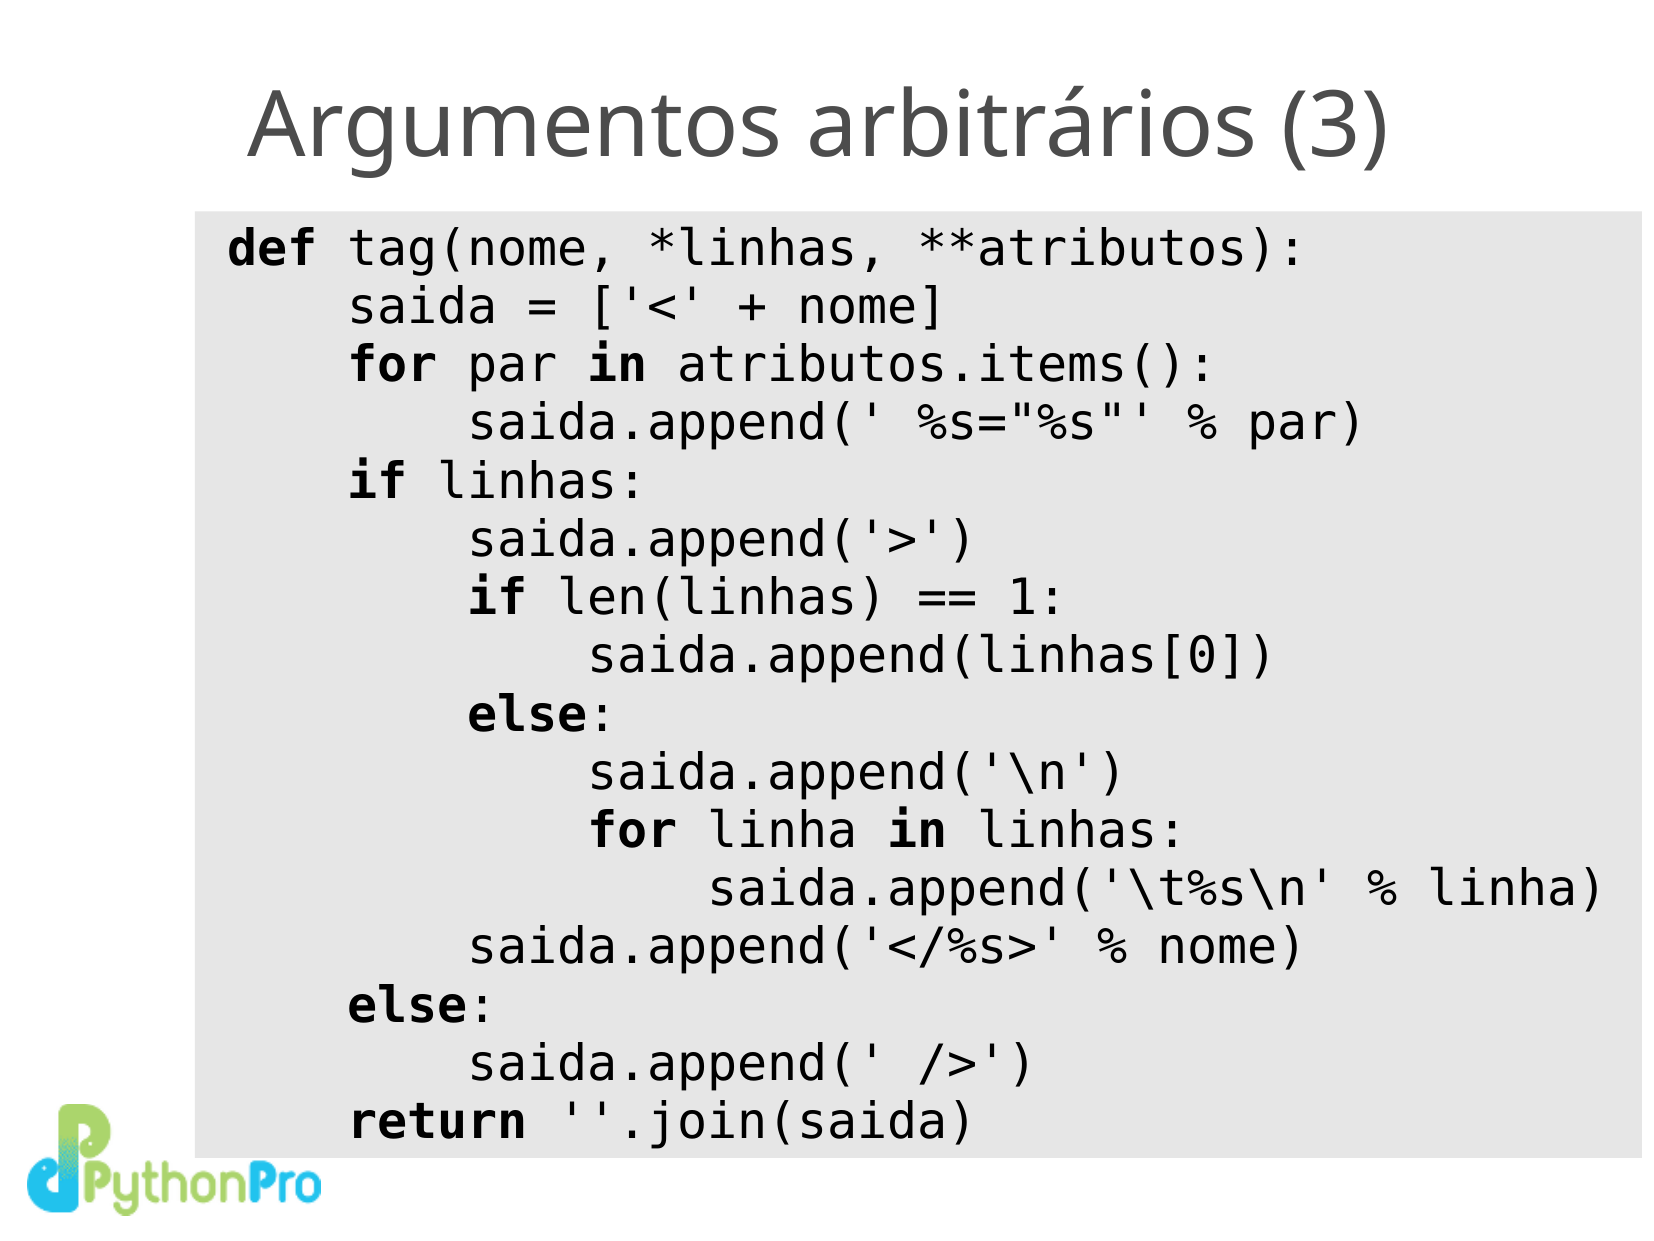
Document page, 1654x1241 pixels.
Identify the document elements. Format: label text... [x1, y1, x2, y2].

title Argumentos arbitrários (3) [75, 17, 1564, 226]
picture [27, 1104, 321, 1216]
text_box def tag(nome, *linhas, **atributos): saida = ['<' + nome] for par in atributos.items(): saida.append(' %s="%s"' % par) if linhas: saida.append('>') if len(linhas) == 1: saida.append(linhas[0]) else: saida.append('\n') for linha in linhas: saida.append('\t%s\n' % linha) saida.append('</%s>' % nome) else: saida.append(' />') return ''.join(saida) [194, 211, 1642, 1158]
